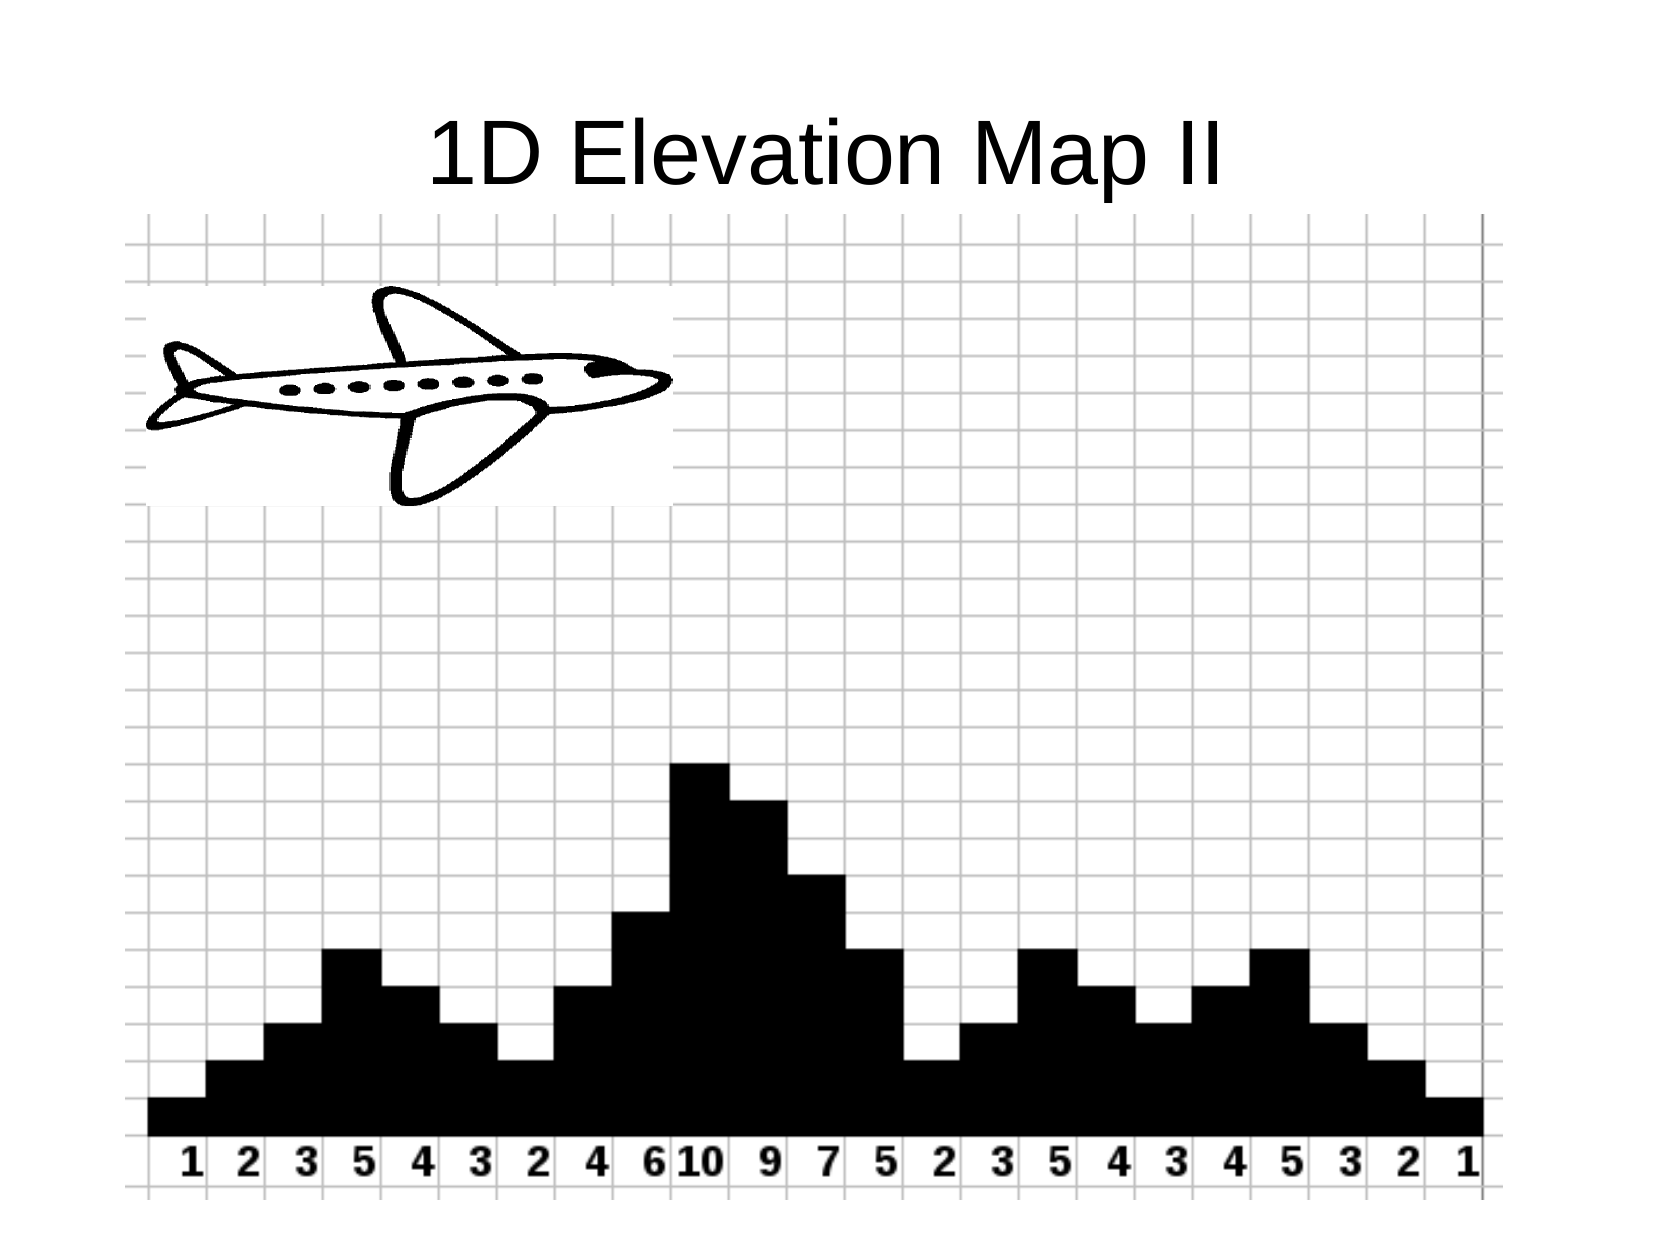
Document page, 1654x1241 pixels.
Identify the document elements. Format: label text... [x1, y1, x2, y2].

title 1D Elevation Map II [82, 49, 1571, 257]
picture [125, 214, 1503, 1201]
